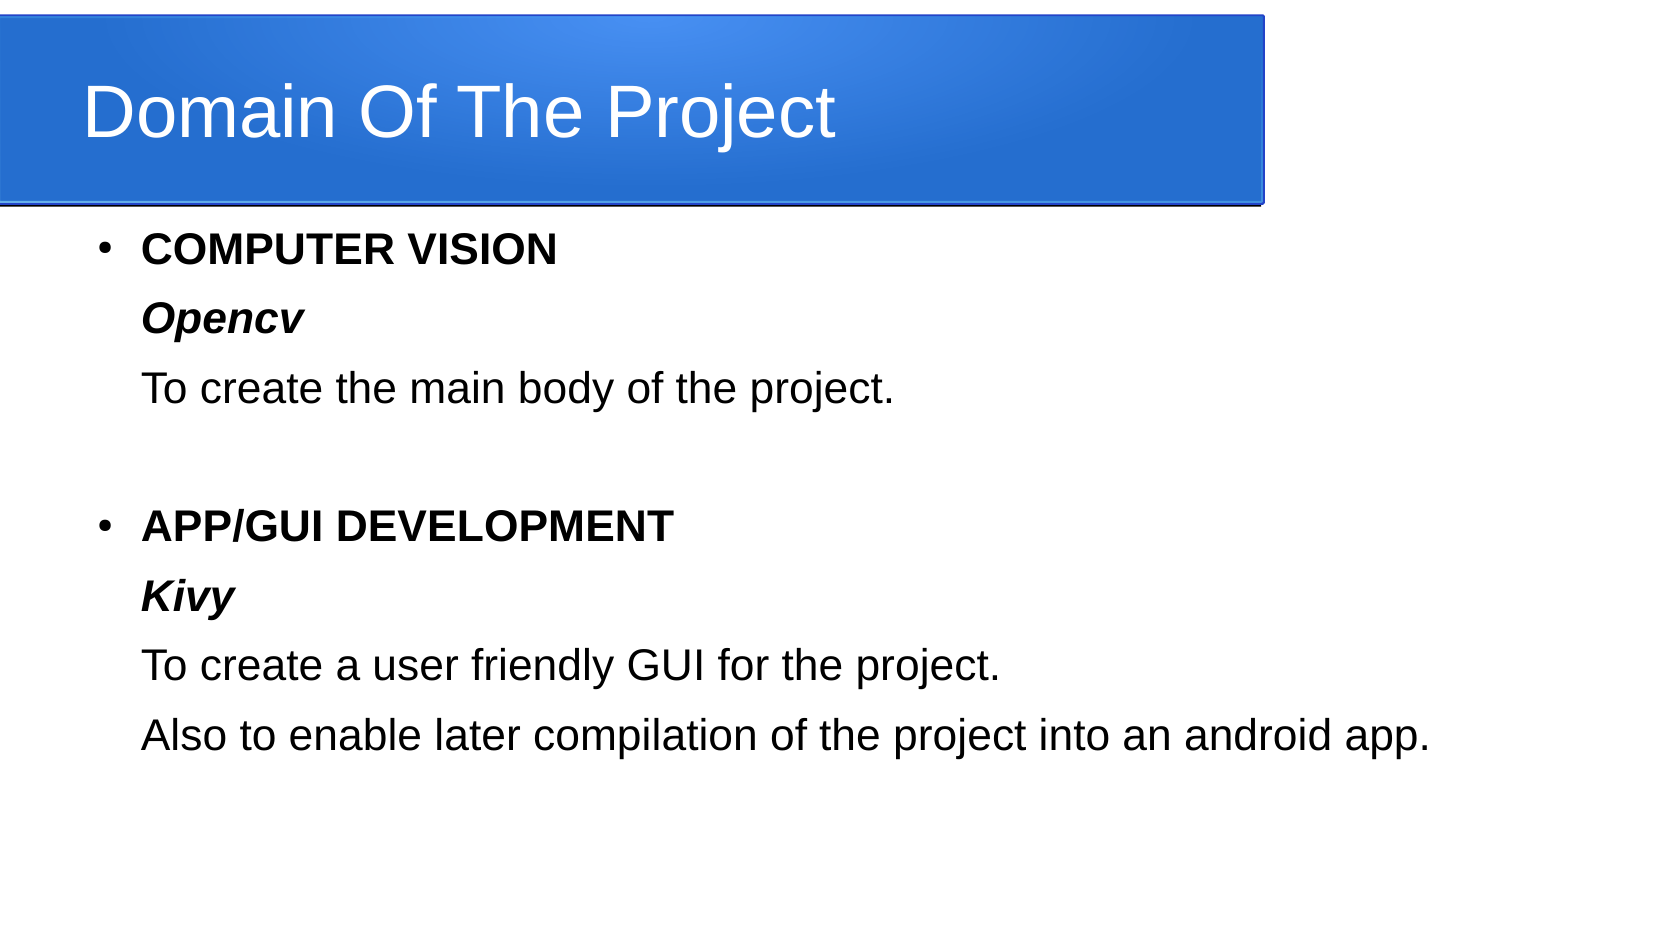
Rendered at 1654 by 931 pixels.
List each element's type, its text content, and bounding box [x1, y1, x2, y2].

title Domain Of The Project [82, 35, 1235, 189]
list COMPUTER VISION Opencv To create the main body of the project. APP/GUI DEVELOPMENT Kivy To create a user friendly GUI for the project. Also to enable later compilation of the project into an android app. [82, 224, 1571, 764]
